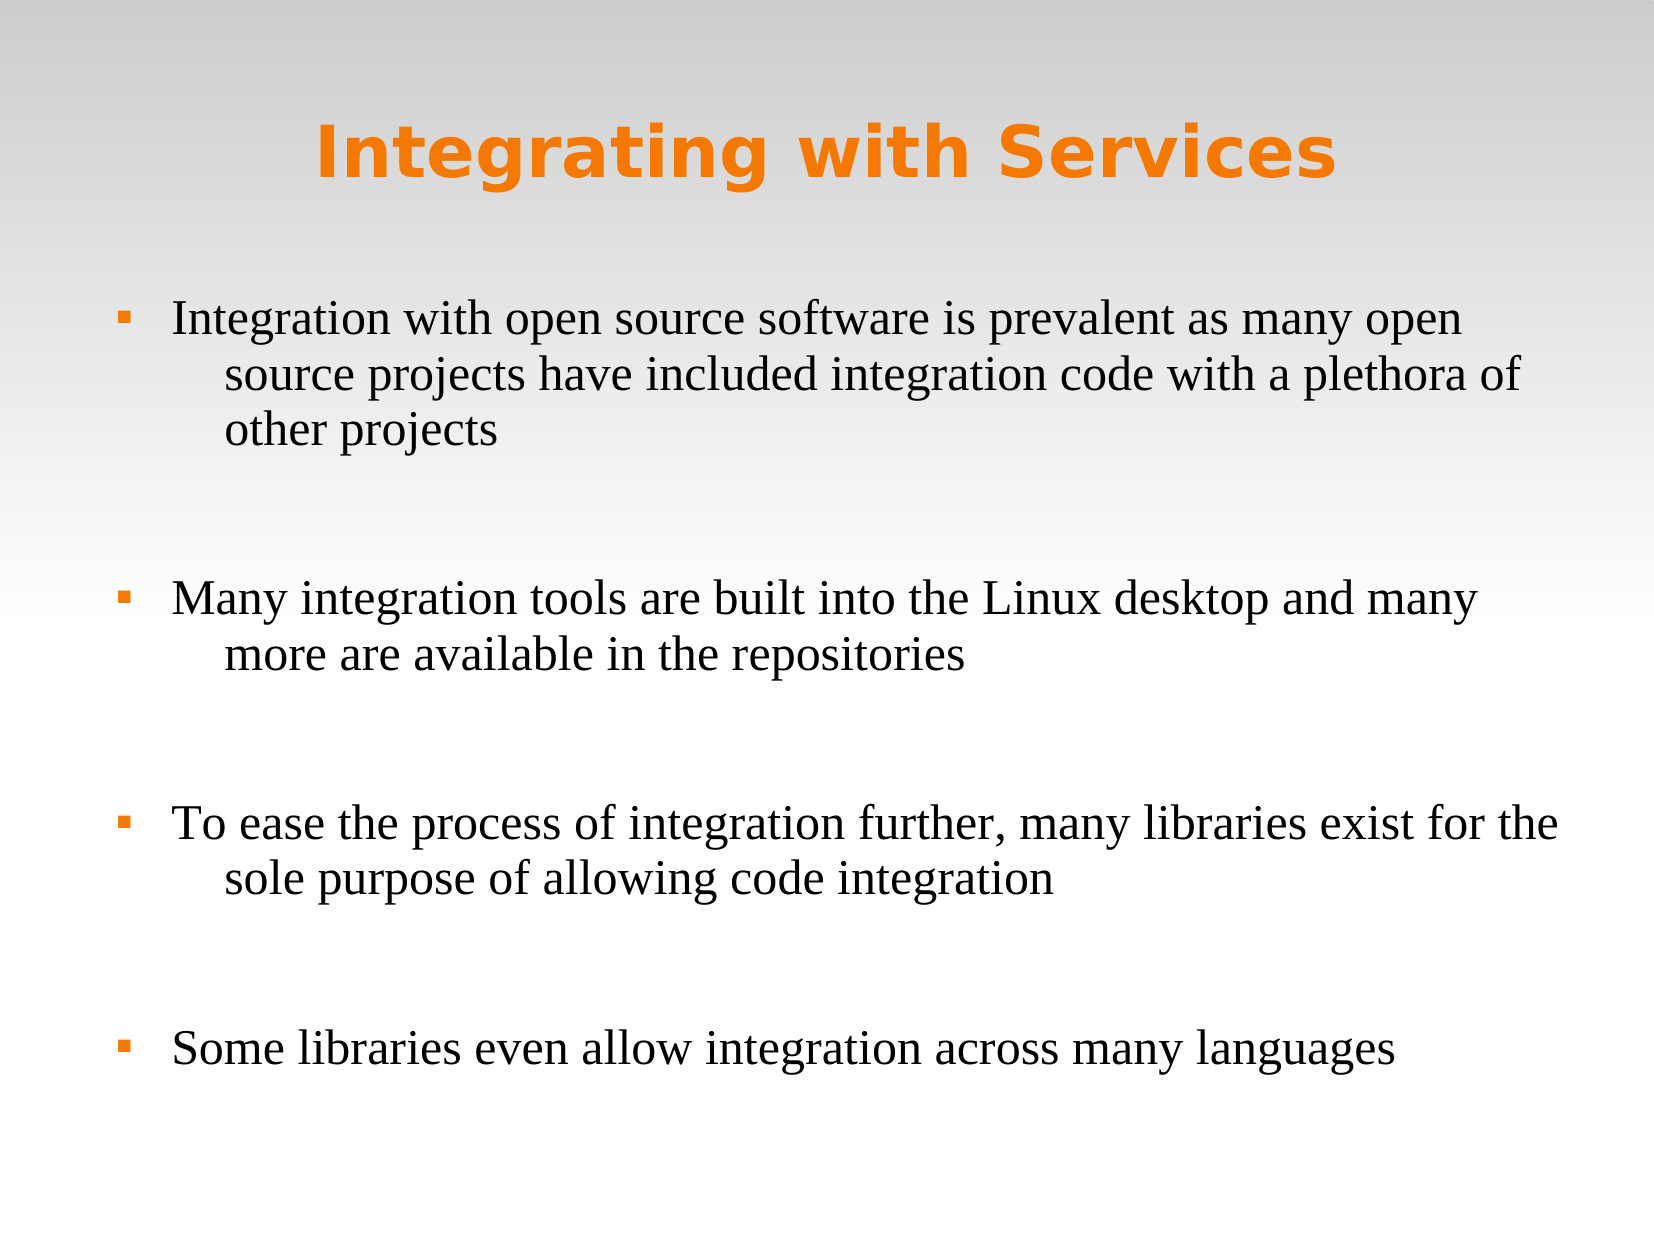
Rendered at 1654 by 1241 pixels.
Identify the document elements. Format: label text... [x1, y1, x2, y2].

title Integrating with Services [82, 49, 1571, 257]
list Integration with open source software is prevalent as many open source projects have included integration code with a plethora of other projects Many integration tools are built into the Linux desktop and many more are available in the repositories To ease the process of integration further, many libraries exist for the sole purpose of allowing code integration Some libraries even allow integration across many languages [82, 290, 1571, 1133]
